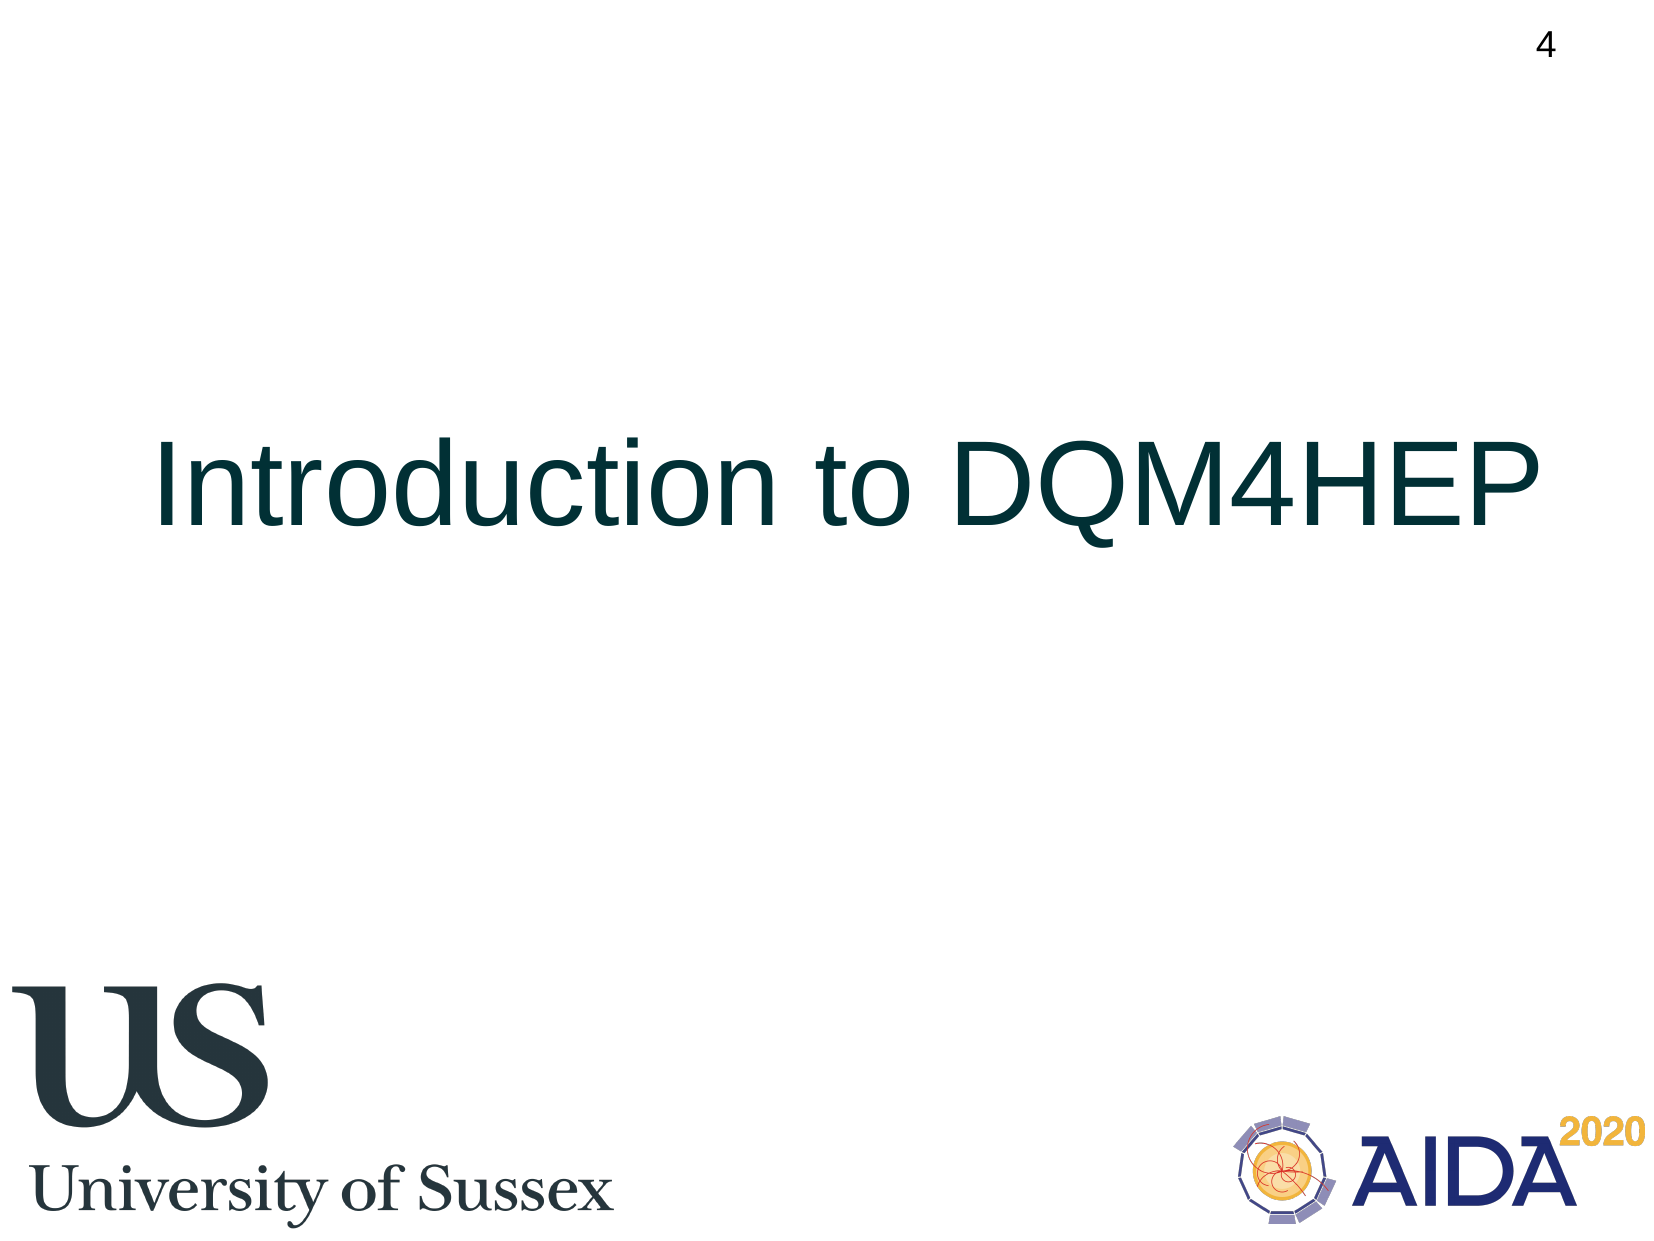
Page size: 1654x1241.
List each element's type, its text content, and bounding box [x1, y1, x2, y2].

text_box <number> [1521, 16, 1654, 84]
title Introduction to DQM4HEP [82, 380, 1571, 588]
picture [11, 982, 615, 1229]
picture [1233, 1116, 1645, 1224]
